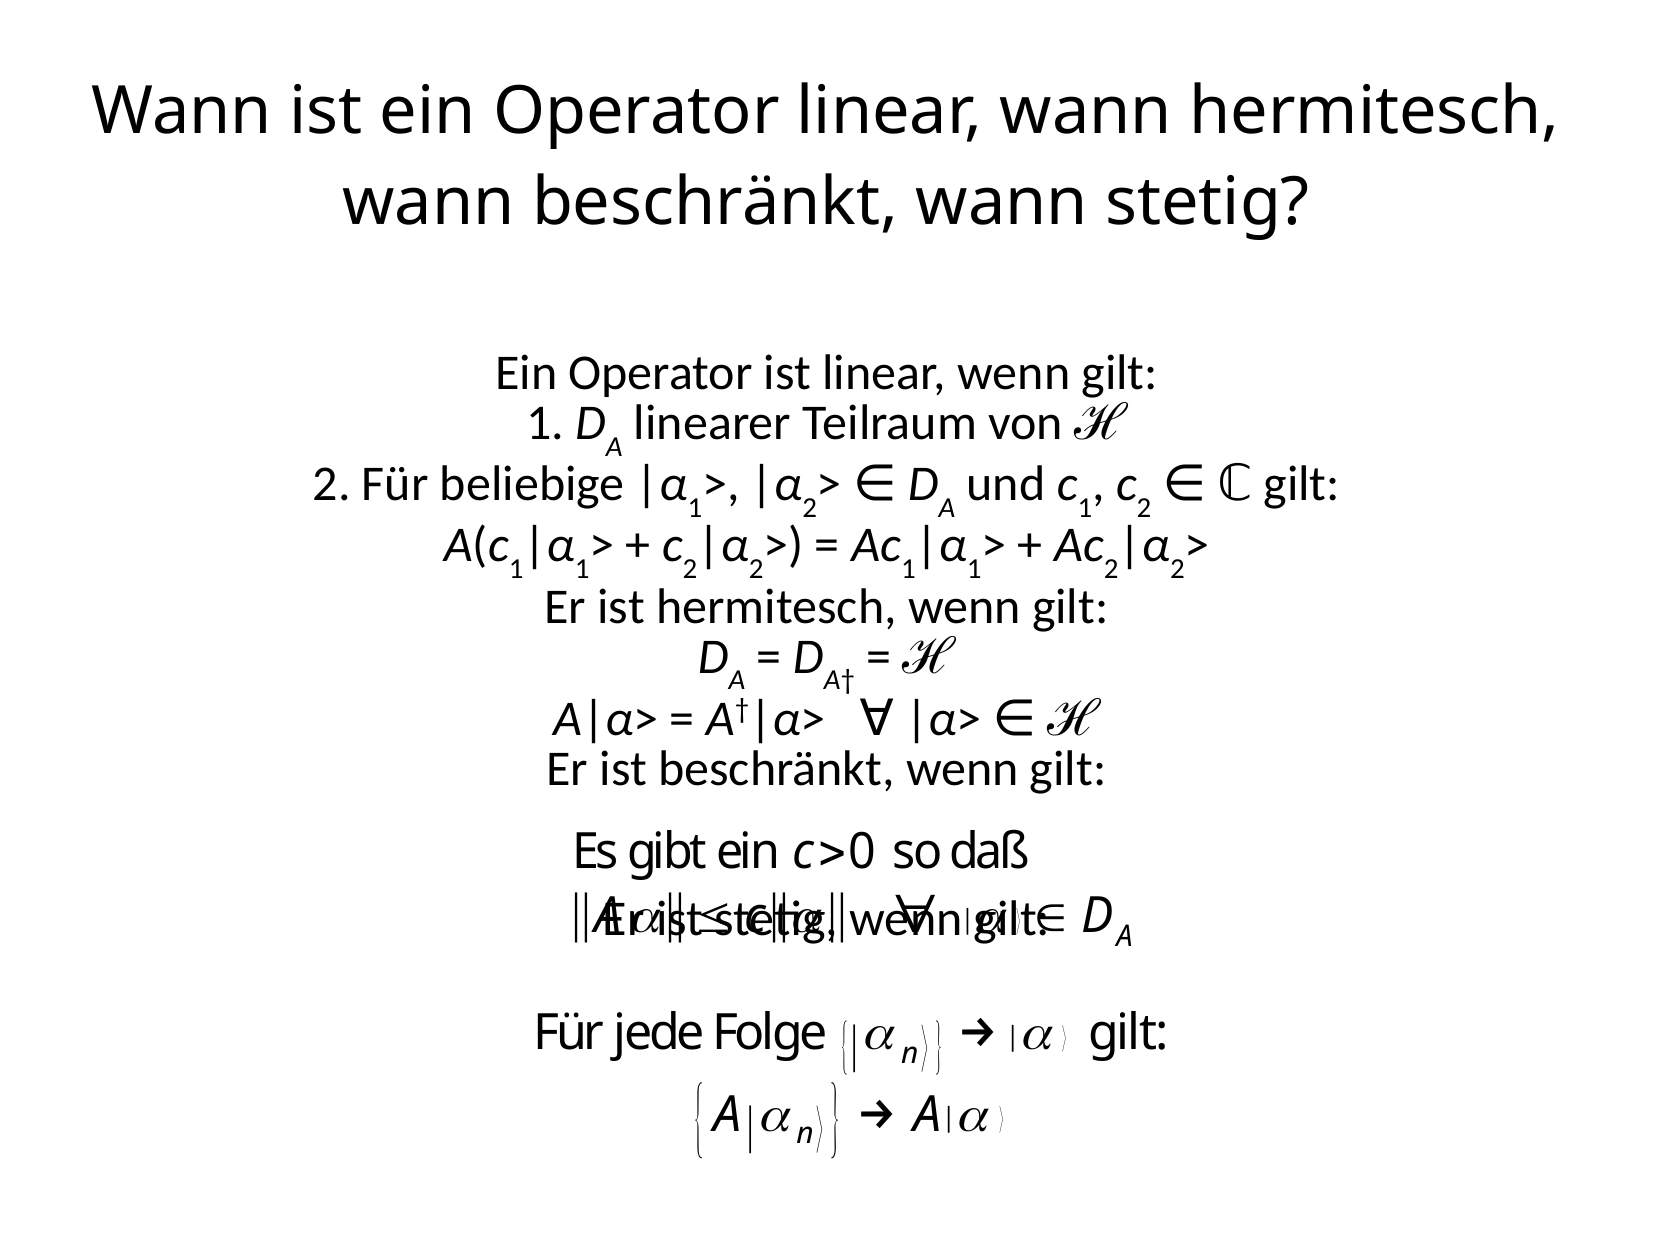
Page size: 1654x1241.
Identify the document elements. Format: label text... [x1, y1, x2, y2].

chart [561, 821, 1139, 955]
chart [527, 1002, 1174, 1159]
title Wann ist ein Operator linear, wann hermitesch, wann beschränkt, wann stetig? [82, 49, 1571, 257]
subtitle Ein Operator ist linear, wenn gilt: 1. DA linearer Teilraum von ℋ 2. Für beliebige |α1>, |α2> ∈ DA und c1, c2 ∈ ℂ gilt: A(c1|α1> + c2|α2>) = Ac1|α1> + Ac2|α2> Er ist hermitesch, wenn gilt: DA = DA† = ℋ A|α> = A†|α> ∀ |α> ∈ ℋ Er ist beschränkt, wenn gilt: Er ist stetig, wenn gilt: [82, 290, 1571, 1010]
